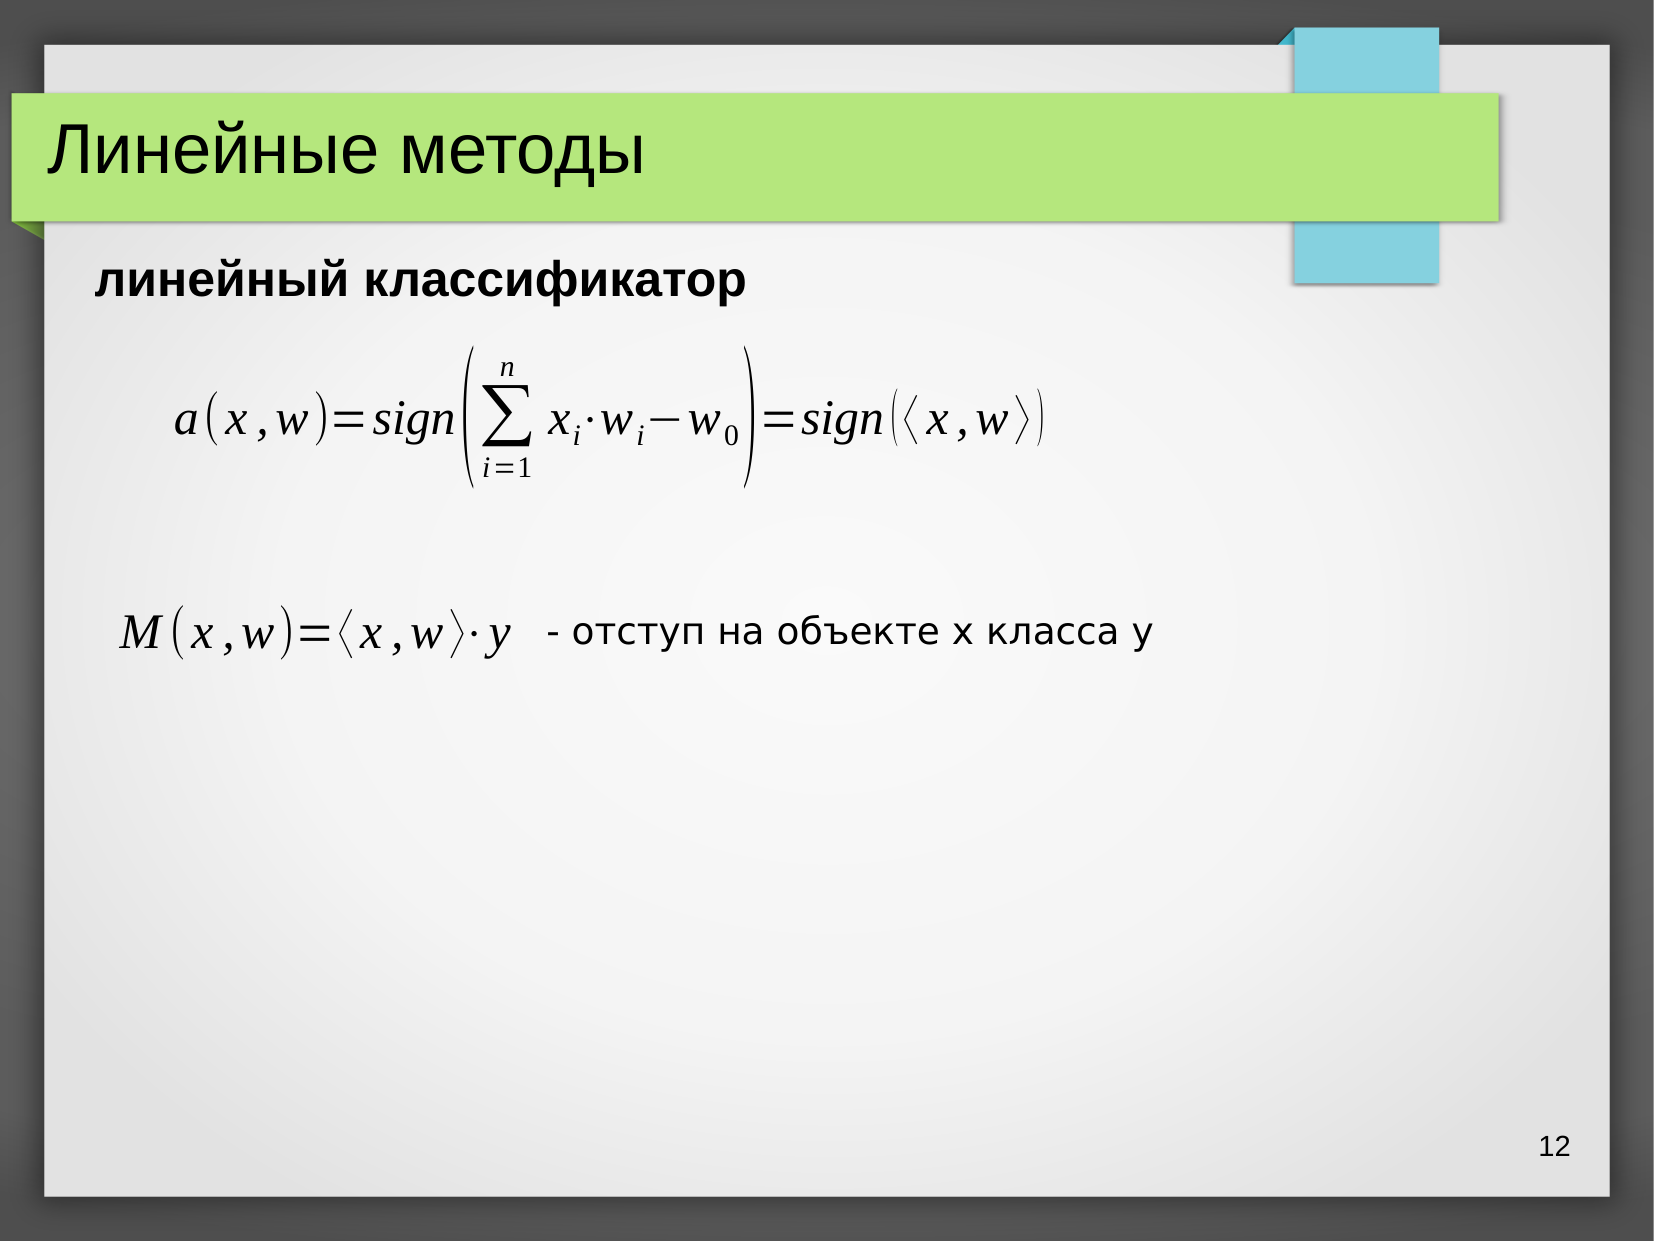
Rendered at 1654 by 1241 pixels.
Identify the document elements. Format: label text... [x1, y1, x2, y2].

subtitle линейный классификатор [94, 238, 804, 319]
text_box - отступ на объекте x класса y [531, 602, 1512, 662]
chart [110, 602, 520, 663]
title Линейные методы [47, 109, 1501, 189]
chart [167, 342, 1052, 492]
picture [0, 0, 1654, 1241]
